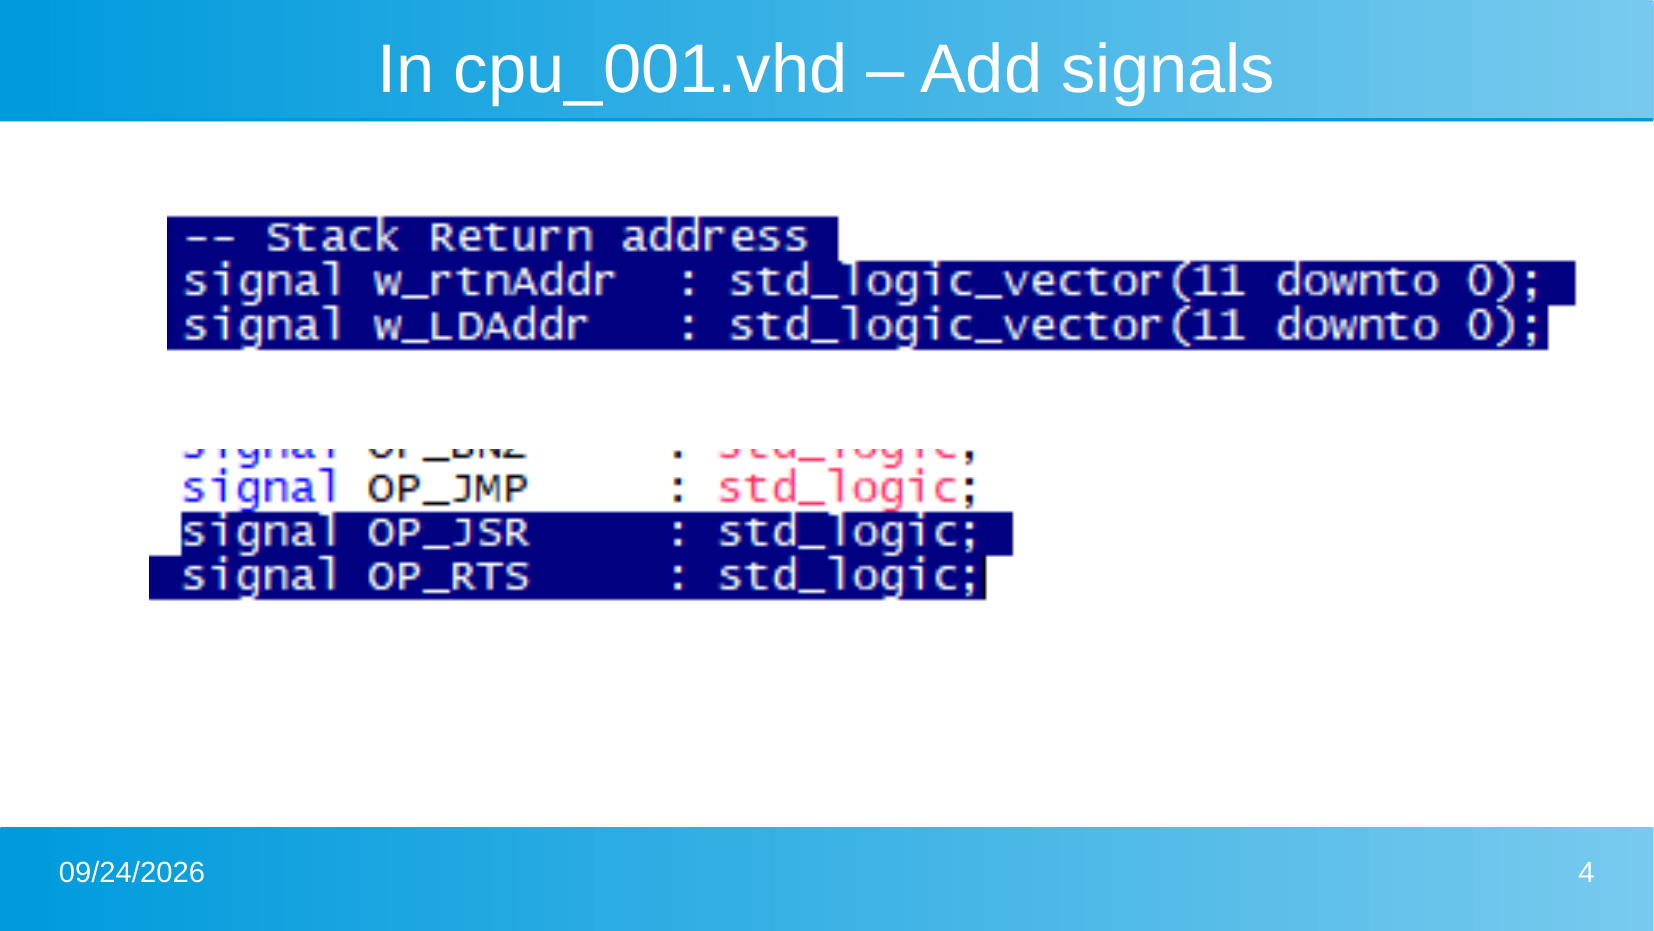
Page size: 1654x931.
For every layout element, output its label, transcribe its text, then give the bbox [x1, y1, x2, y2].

title In cpu_001.vhd – Add signals [59, 29, 1595, 108]
picture [167, 187, 1604, 376]
picture [149, 449, 1061, 638]
